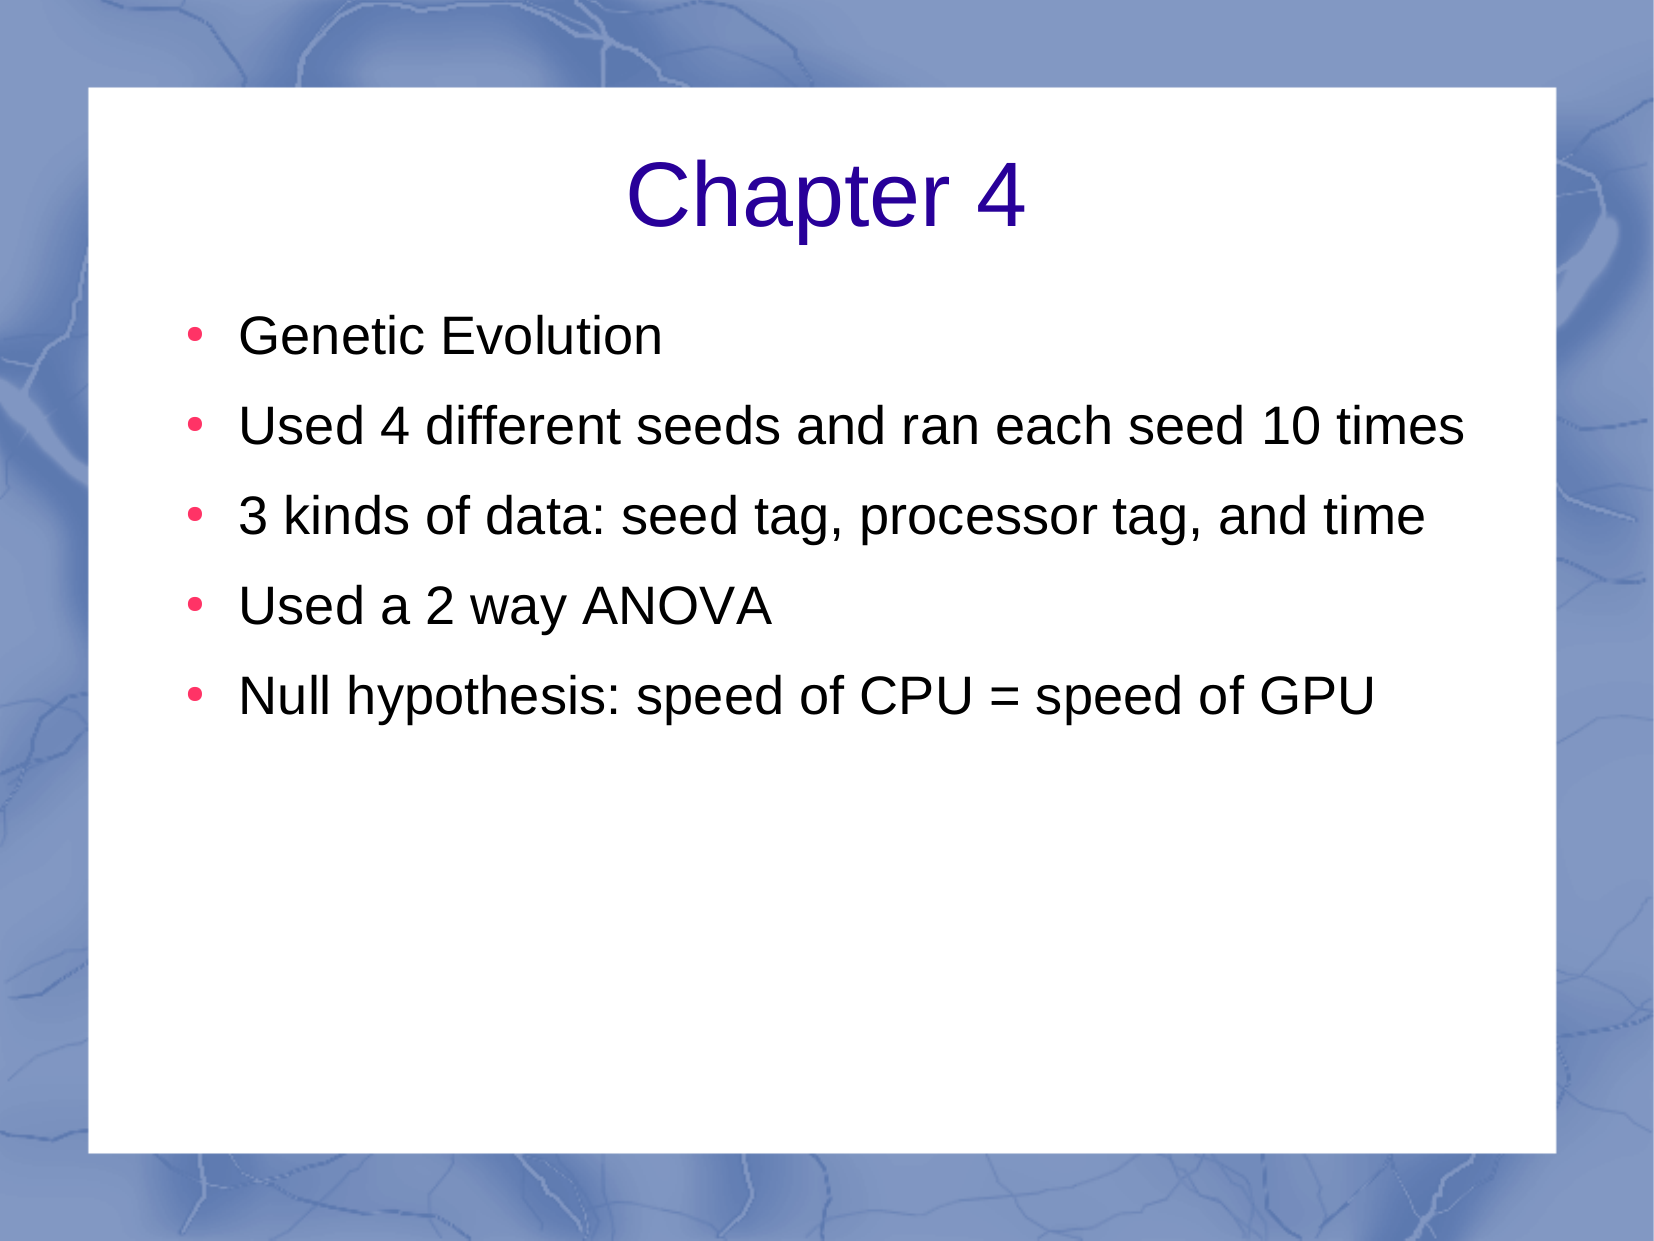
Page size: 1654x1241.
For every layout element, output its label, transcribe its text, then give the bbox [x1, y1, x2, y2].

title Chapter 4 [118, 98, 1536, 291]
picture [0, 0, 1654, 1241]
list Genetic Evolution Used 4 different seeds and ran each seed 10 times 3 kinds of data: seed tag, processor tag, and time Used a 2 way ANOVA Null hypothesis: speed of CPU = speed of GPU [150, 305, 1509, 976]
